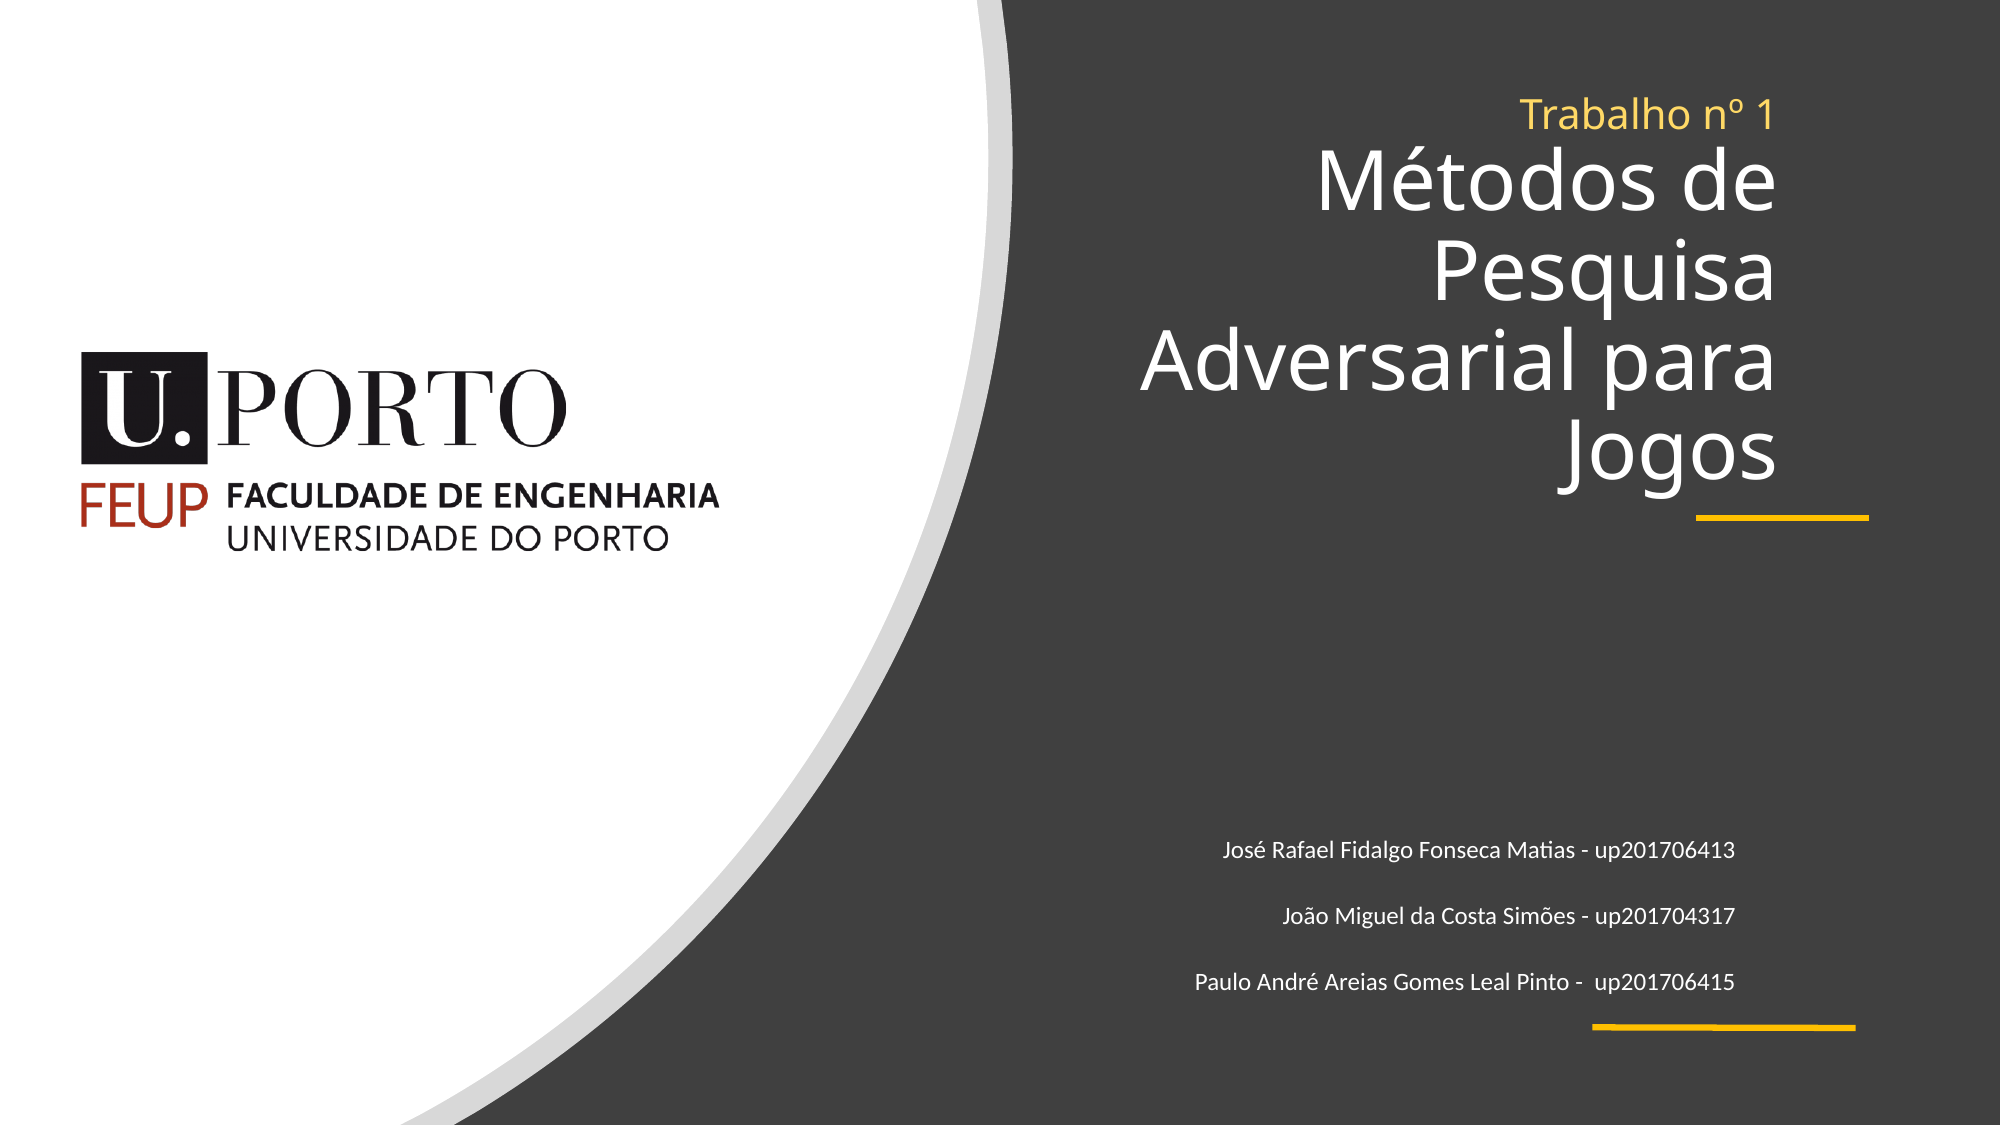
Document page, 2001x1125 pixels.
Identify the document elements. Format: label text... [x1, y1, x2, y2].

title Trabalho nº 1 Métodos de Pesquisa Adversarial para Jogos [1125, 31, 1888, 506]
subtitle José Rafael Fidalgo Fonseca Matias - up201706413 João Miguel da Costa Simões - up201704317 Paulo André Areias Gomes Leal Pinto - up201706415 [1179, 811, 1870, 1125]
text_box [0, 0, 2000, 1125]
picture [68, 340, 733, 560]
